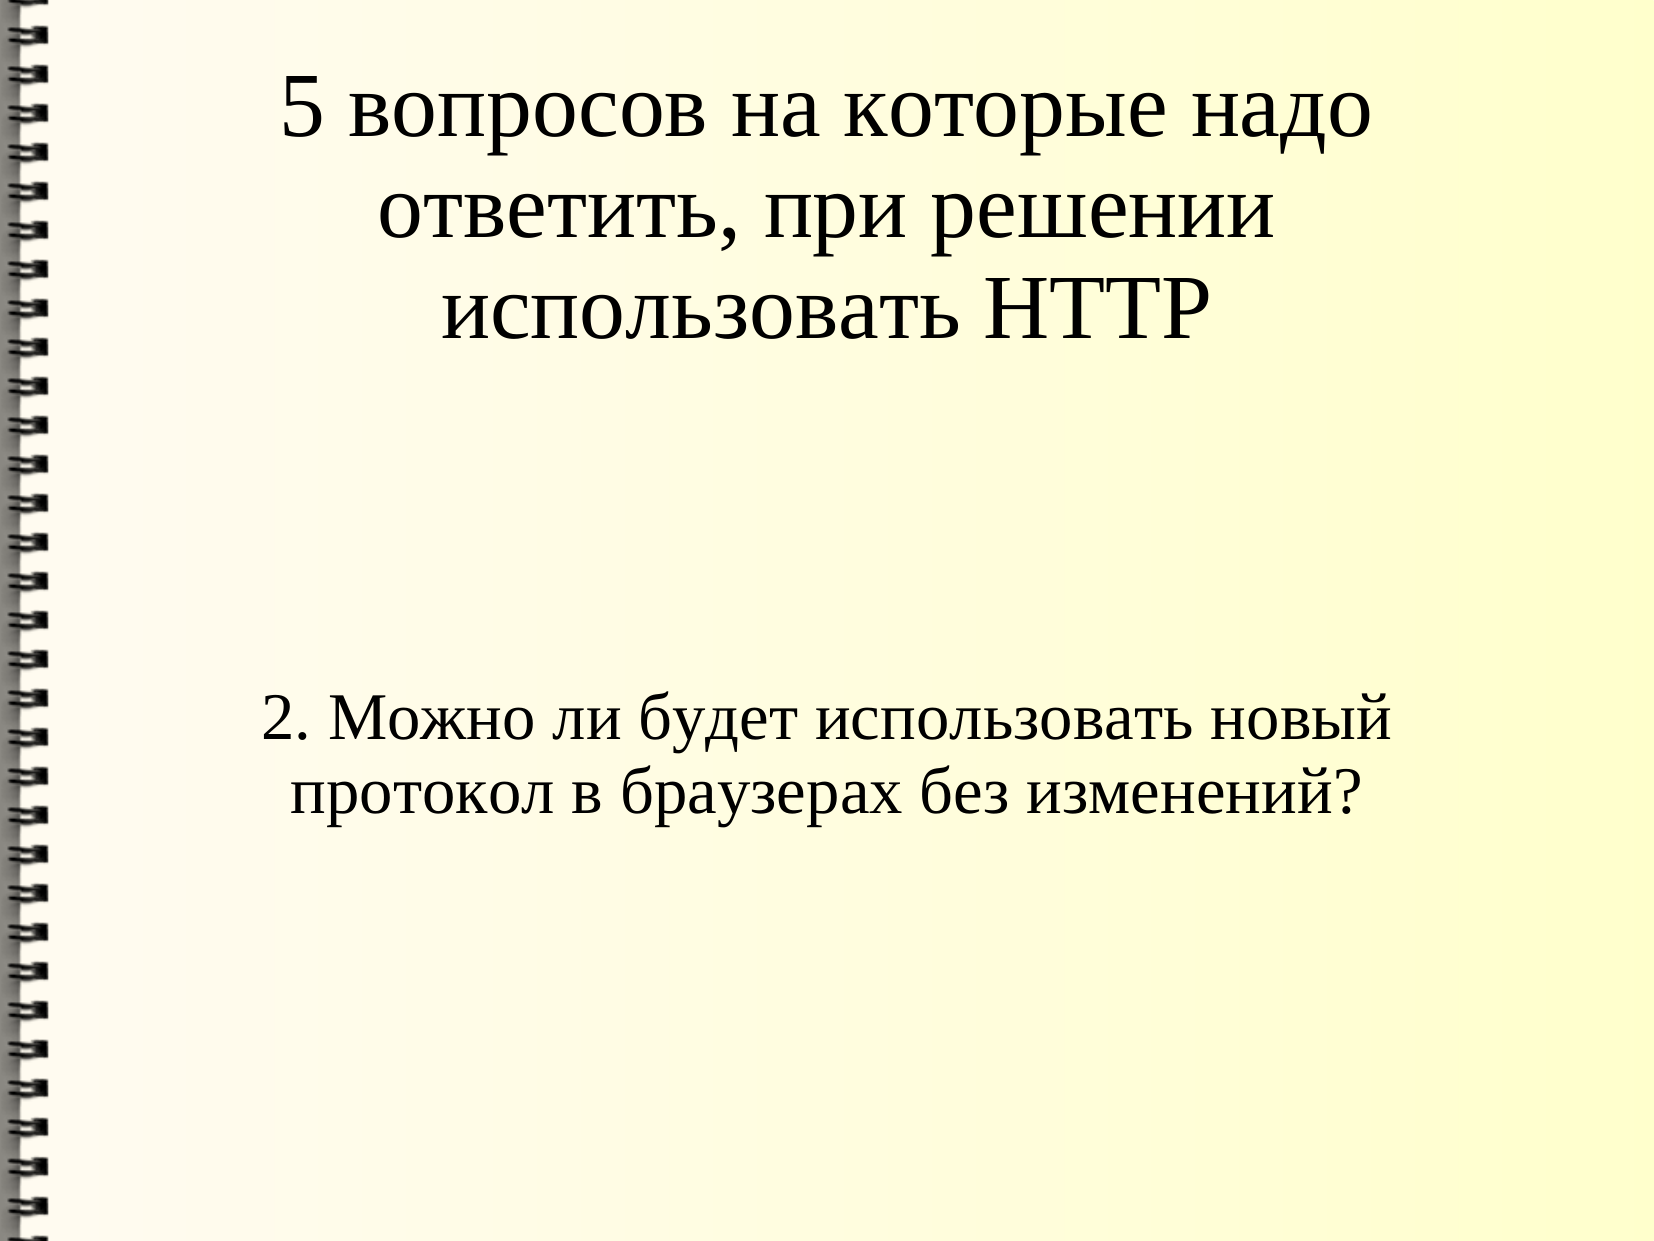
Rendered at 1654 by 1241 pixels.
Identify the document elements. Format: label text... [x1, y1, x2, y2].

picture [0, 0, 1654, 1241]
subtitle 2. Можно ли будет использовать новый протокол в браузерах без изменений? [121, 344, 1534, 1164]
title 5 вопросов на которые надо ответить, при решении использовать HTTP [121, 54, 1534, 344]
